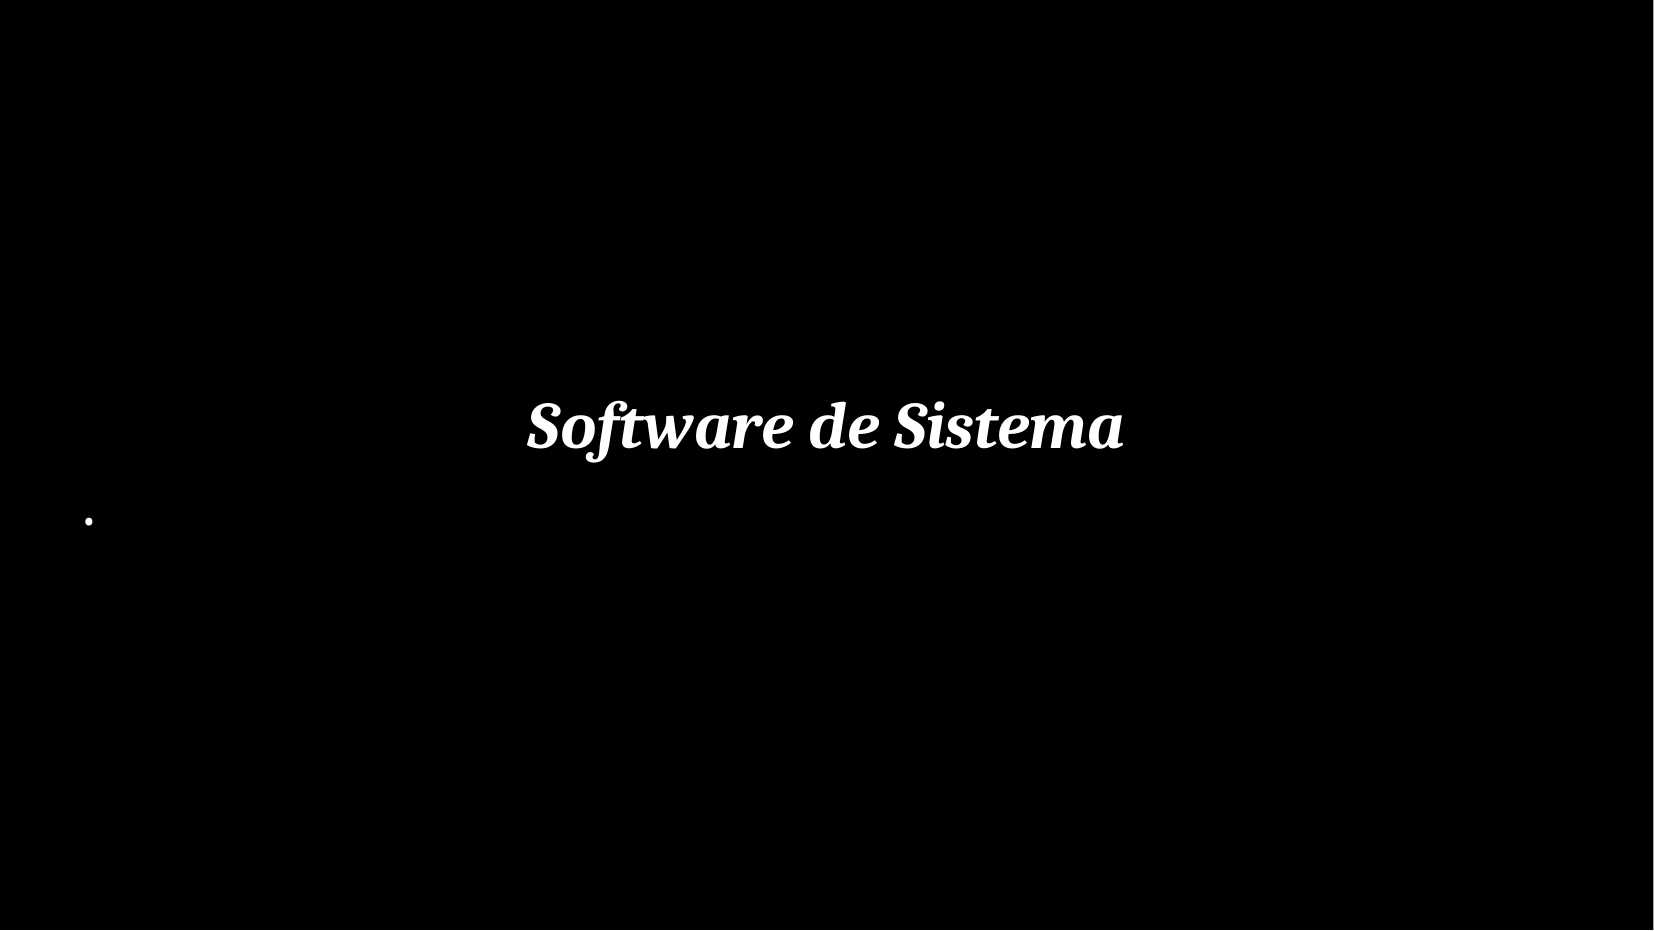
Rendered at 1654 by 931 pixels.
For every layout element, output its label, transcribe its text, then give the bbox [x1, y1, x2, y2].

subtitle Software de Sistema . [82, 115, 1571, 815]
